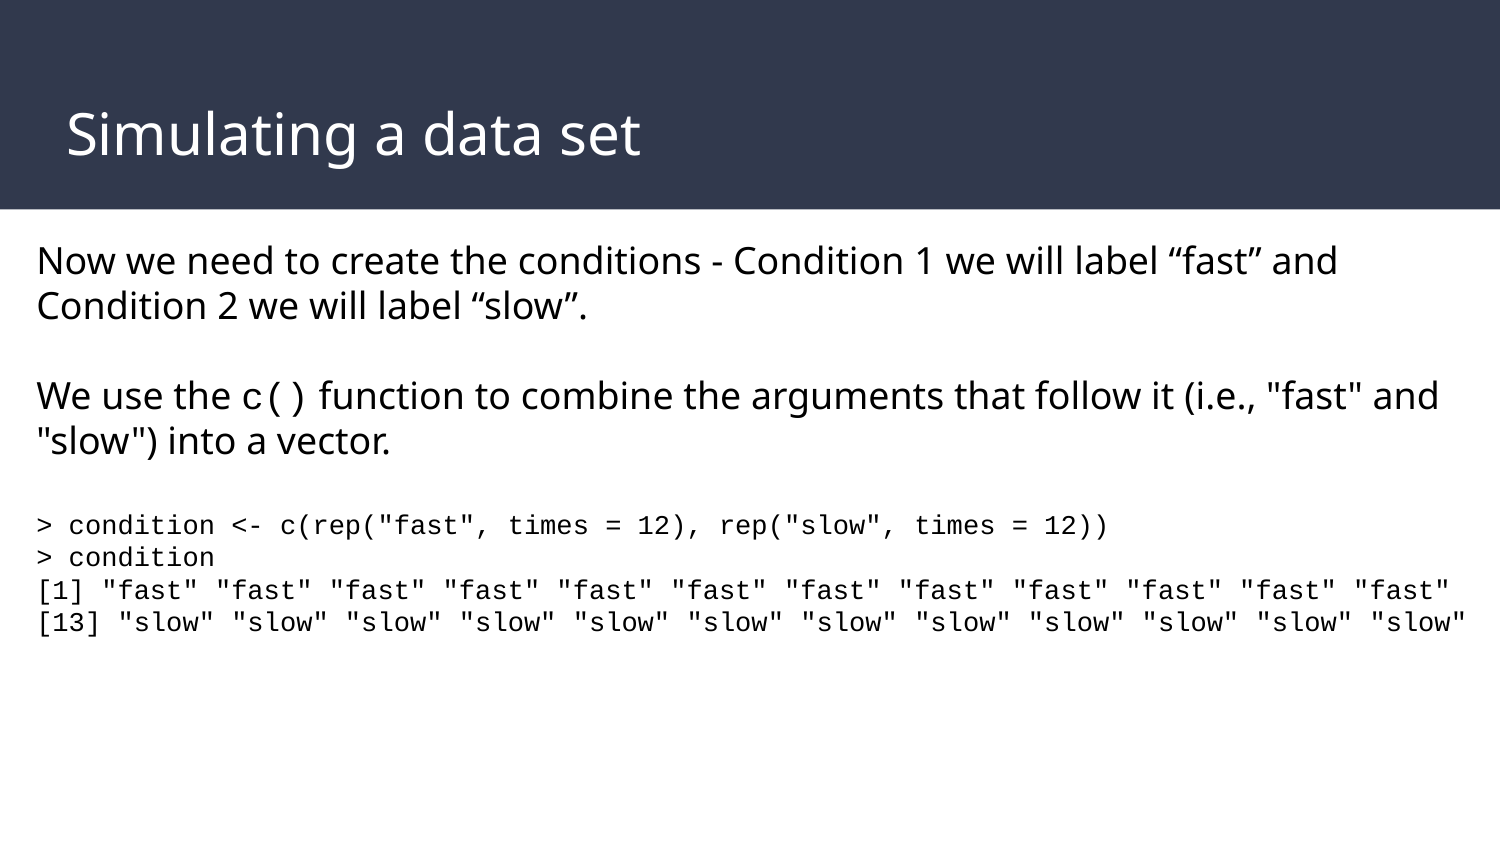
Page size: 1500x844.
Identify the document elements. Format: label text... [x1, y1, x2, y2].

title Simulating a data set [51, 82, 1449, 185]
text_box Now we need to create the conditions - Condition 1 we will label “fast” and Condition 2 we will label “slow”. We use the c() function to combine the arguments that follow it (i.e., "fast" and "slow") into a vector. > condition <- c(rep("fast", times = 12), rep("slow", times = 12)) > condition [1] "fast" "fast" "fast" "fast" "fast" "fast" "fast" "fast" "fast" "fast" "fast" "fast" [13] "slow" "slow" "slow" "slow" "slow" "slow" "slow" "slow" "slow" "slow" "slow" "slow" [21, 222, 1486, 827]
